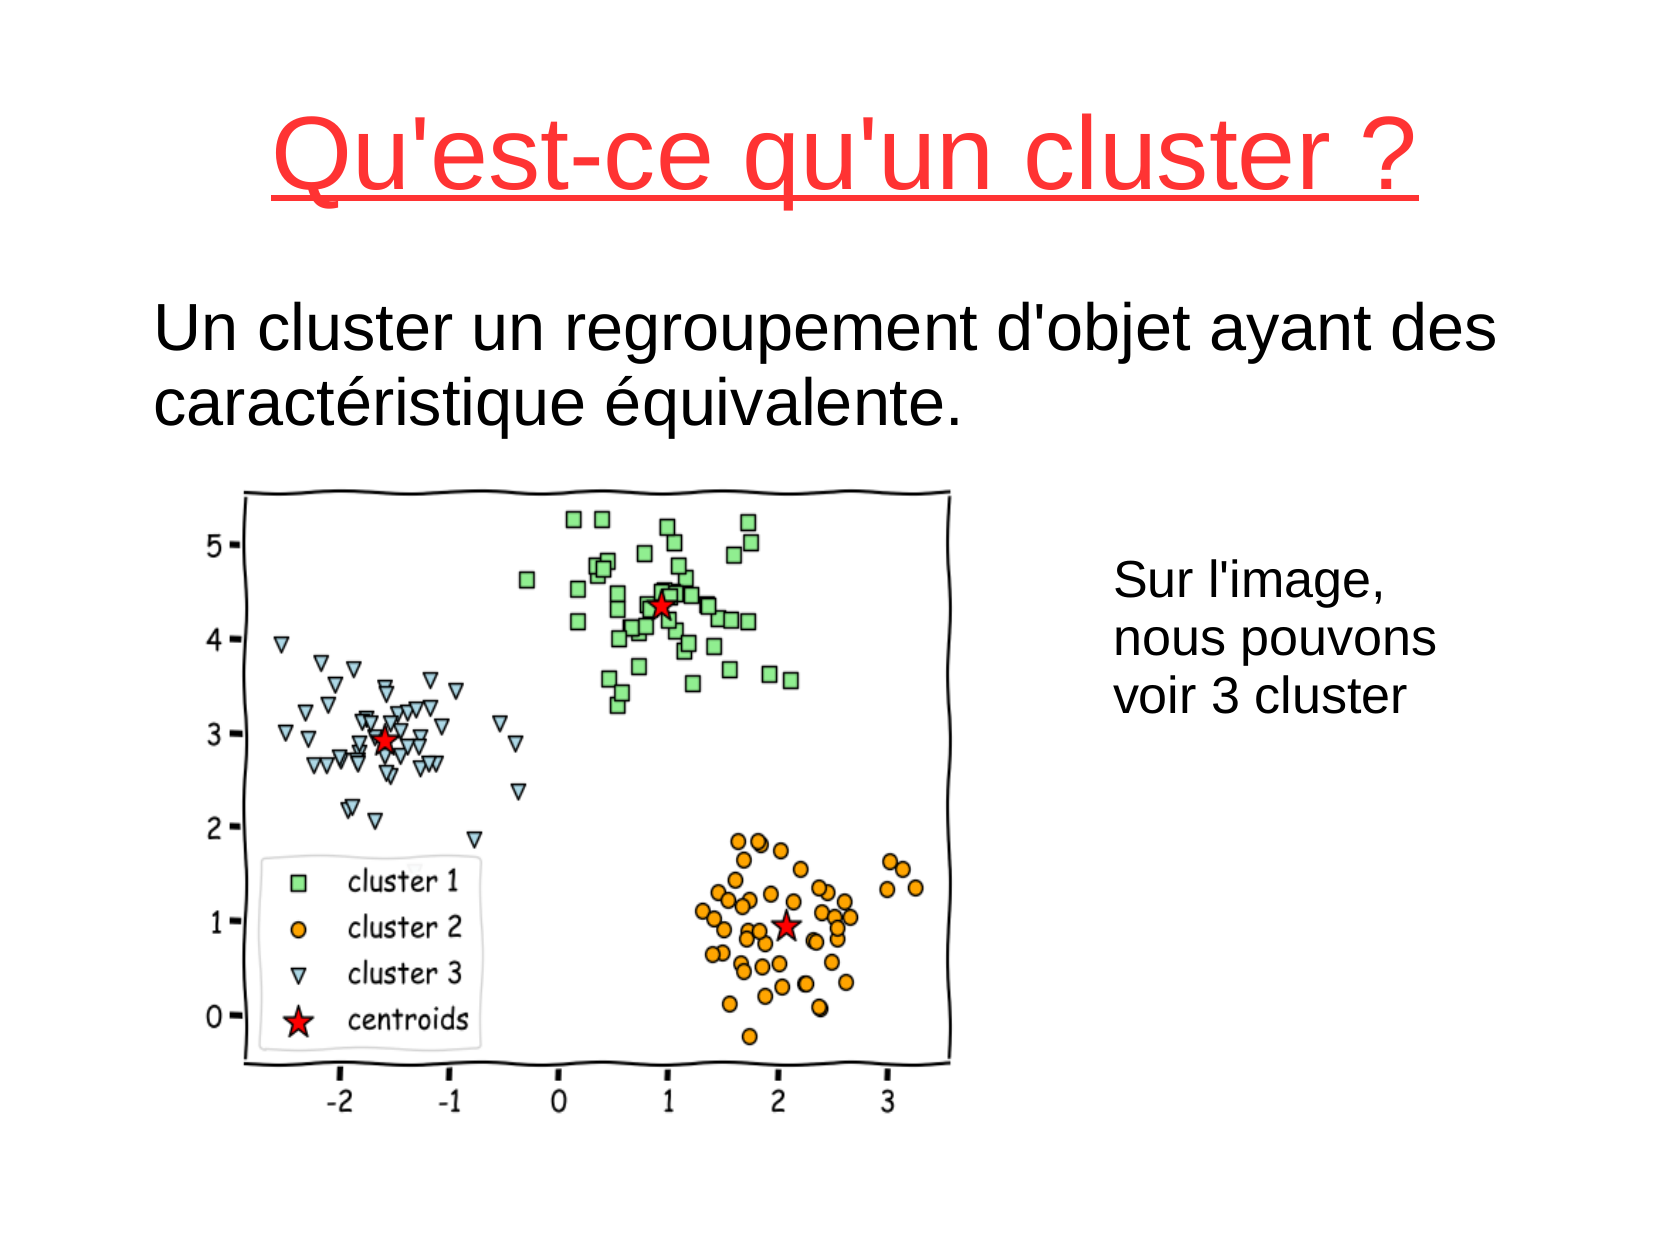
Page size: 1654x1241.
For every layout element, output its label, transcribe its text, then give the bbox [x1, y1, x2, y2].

text_box Sur l'image, nous pouvons voir 3 cluster [1098, 543, 1489, 731]
picture [132, 1109, 1040, 1146]
list Un cluster un regroupement d'objet ayant des caractéristique équivalente. [82, 290, 1571, 1109]
title Qu'est-ce qu'un cluster ? [82, 49, 1571, 257]
